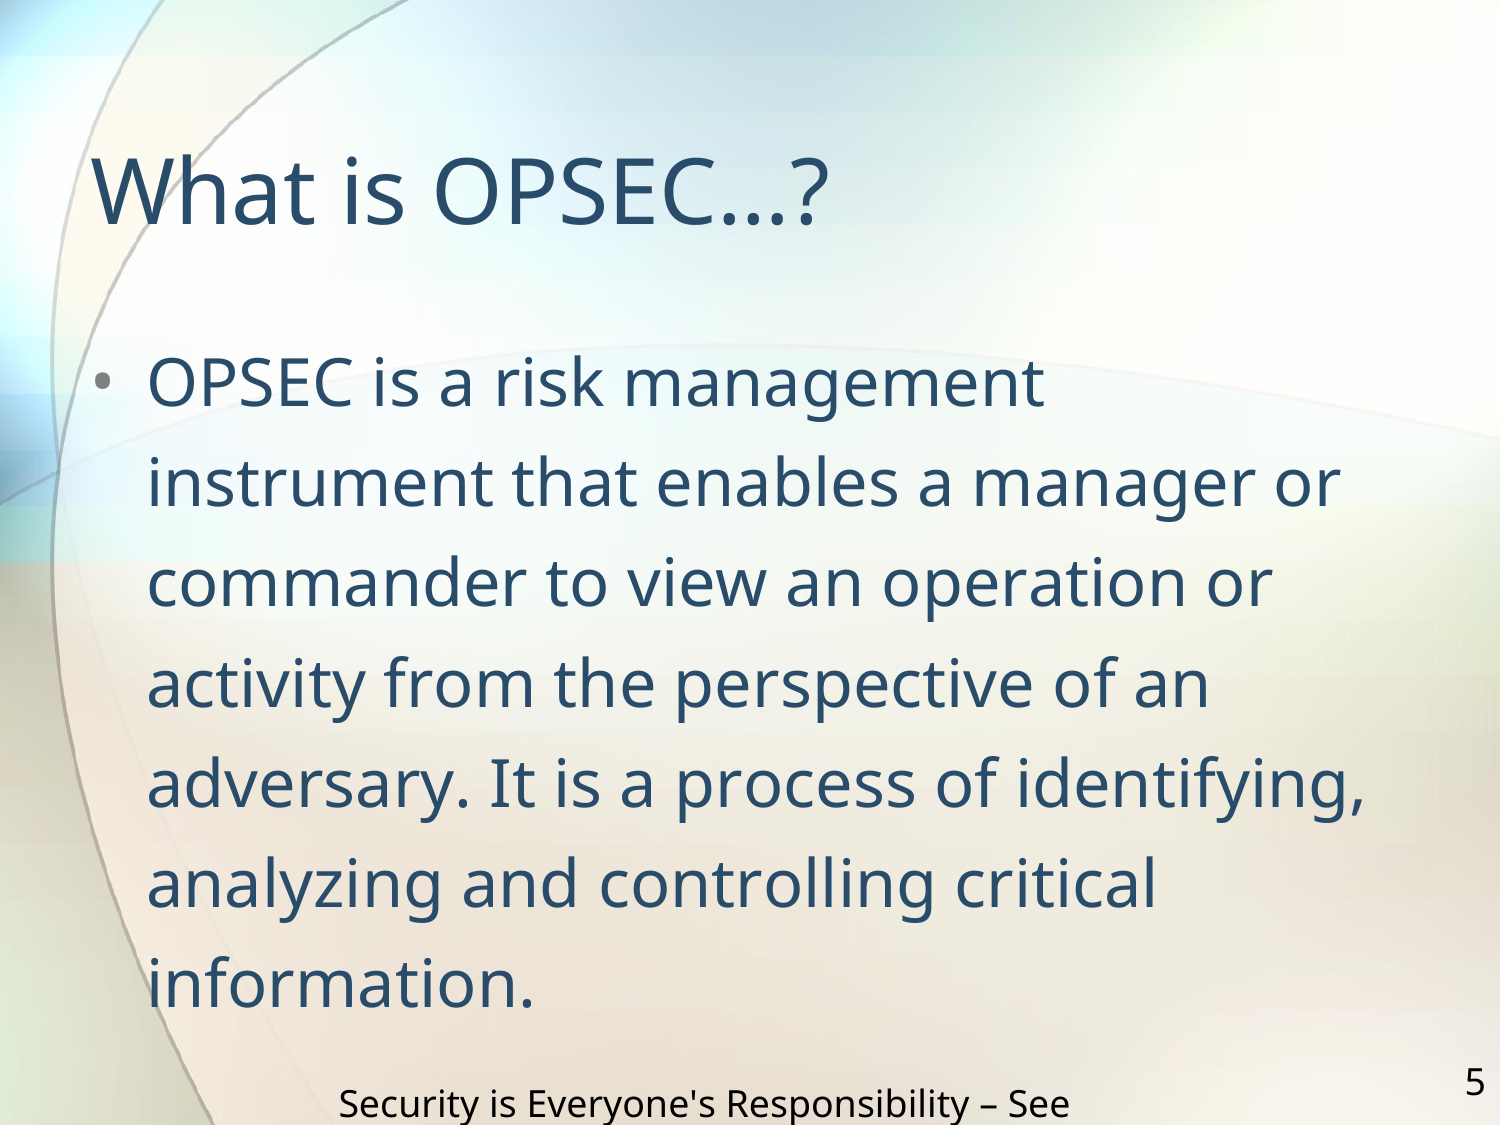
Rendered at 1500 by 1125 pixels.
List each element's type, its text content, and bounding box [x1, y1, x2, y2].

title What is OPSEC…? [74, 112, 1400, 263]
text_box <number> [1449, 1050, 1500, 1125]
text_box Security is Everyone's Responsibility – See Something, Say Something! [323, 1071, 1177, 1125]
picture [0, 0, 1500, 1125]
list OPSEC is a risk management instrument that enables a manager or commander to view an operation or activity from the perspective of an adversary. It is a process of identifying, analyzing and controlling critical information. [74, 312, 1400, 1051]
